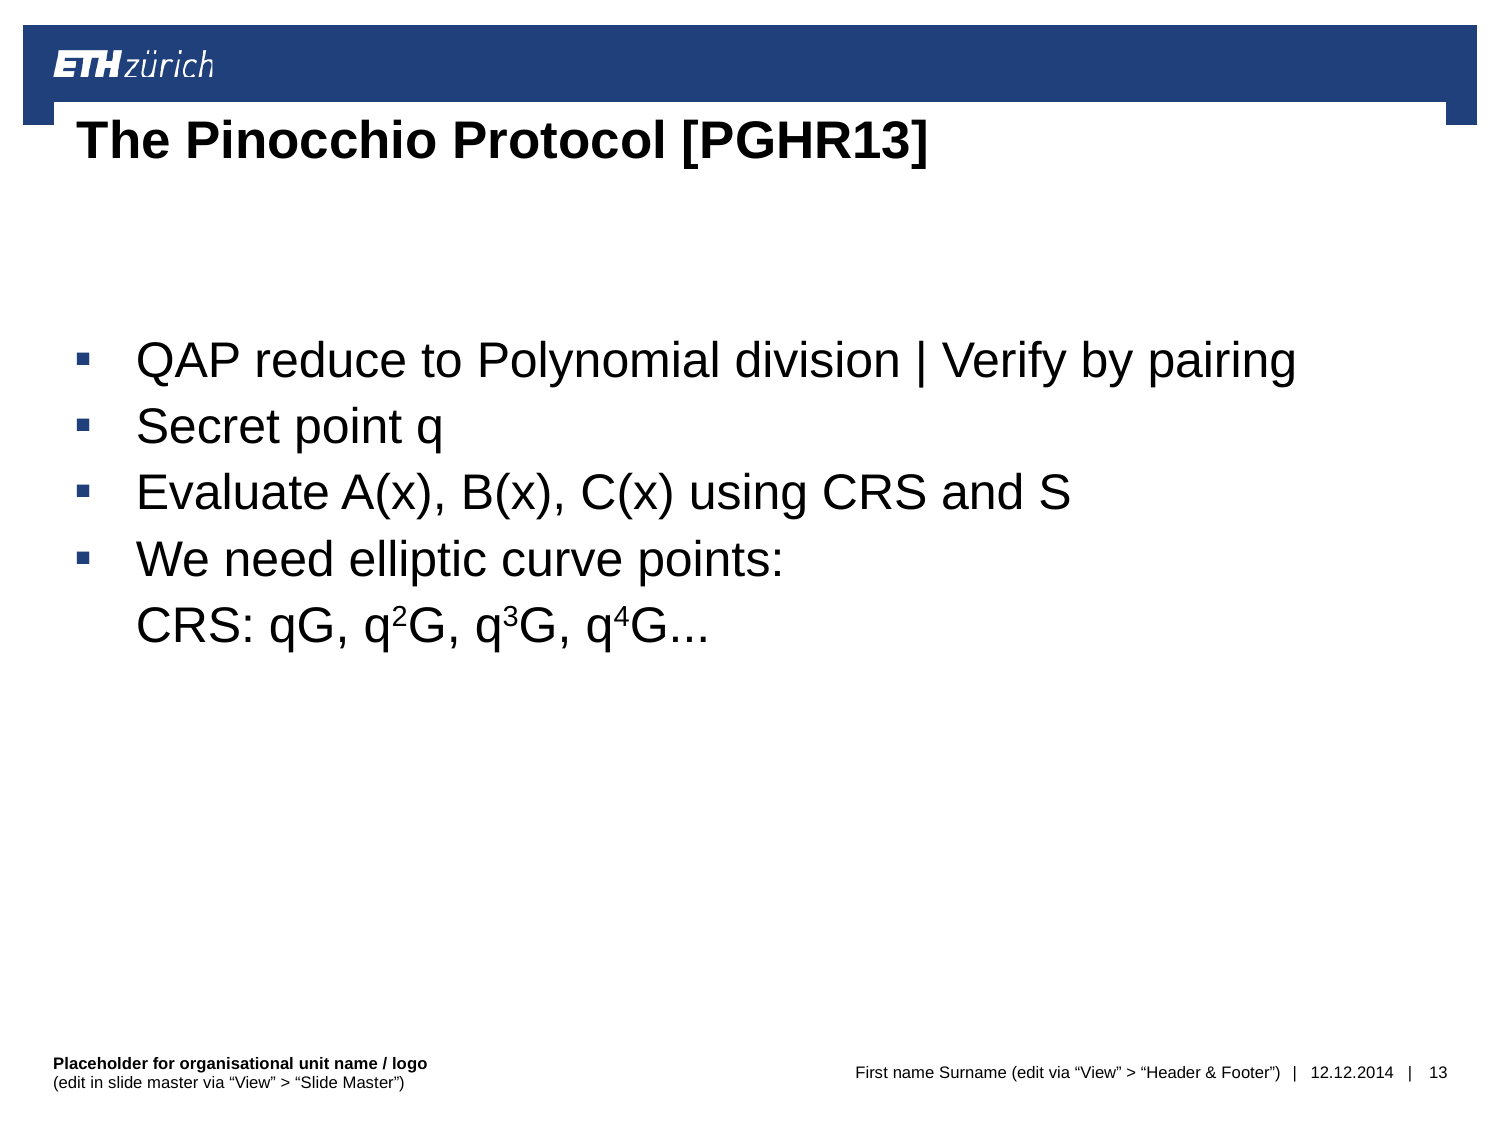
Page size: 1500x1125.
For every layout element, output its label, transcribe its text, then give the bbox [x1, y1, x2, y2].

list QAP reduce to Polynomial division | Verify by pairing Secret point q Evaluate A(x), B(x), C(x) using CRS and S We need elliptic curve points: CRS: qG, q2G, q3G, q4G... [53, 331, 1447, 1023]
title The Pinocchio Protocol [PGHR13] [53, 101, 1447, 262]
